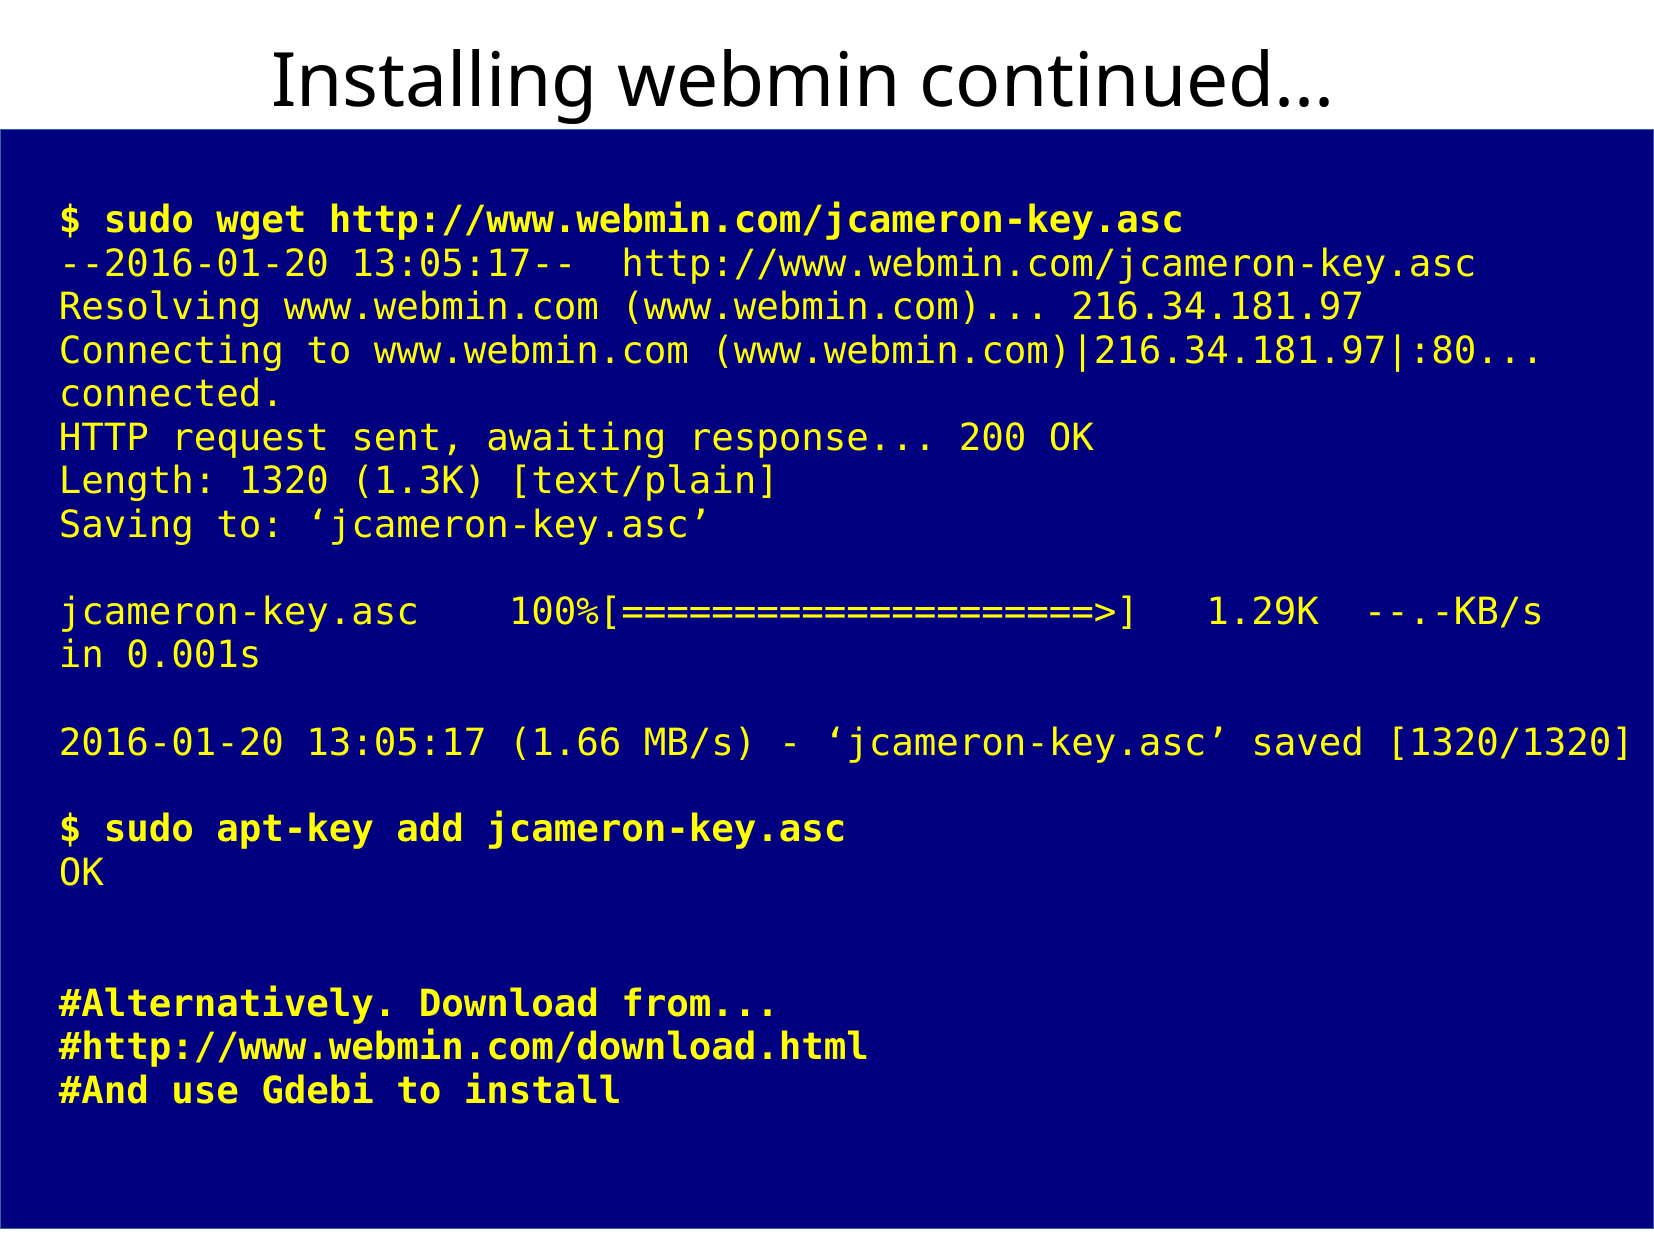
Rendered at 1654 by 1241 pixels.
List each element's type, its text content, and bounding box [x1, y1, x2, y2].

text_box $ sudo wget http://www.webmin.com/jcameron-key.asc --2016-01-20 13:05:17-- http://www.webmin.com/jcameron-key.asc Resolving www.webmin.com (www.webmin.com)... 216.34.181.97 Connecting to www.webmin.com (www.webmin.com)|216.34.181.97|:80... connected. HTTP request sent, awaiting response... 200 OK Length: 1320 (1.3K) [text/plain] Saving to: ‘jcameron-key.asc’ jcameron-key.asc 100%[=====================>] 1.29K --.-KB/s in 0.001s 2016-01-20 13:05:17 (1.66 MB/s) - ‘jcameron-key.asc’ saved [1320/1320] $ sudo apt-key add jcameron-key.asc OK #Alternatively. Download from... #http://www.webmin.com/download.html #And use Gdebi to install [0, 129, 1654, 1229]
title Installing webmin continued... [59, 36, 1548, 119]
